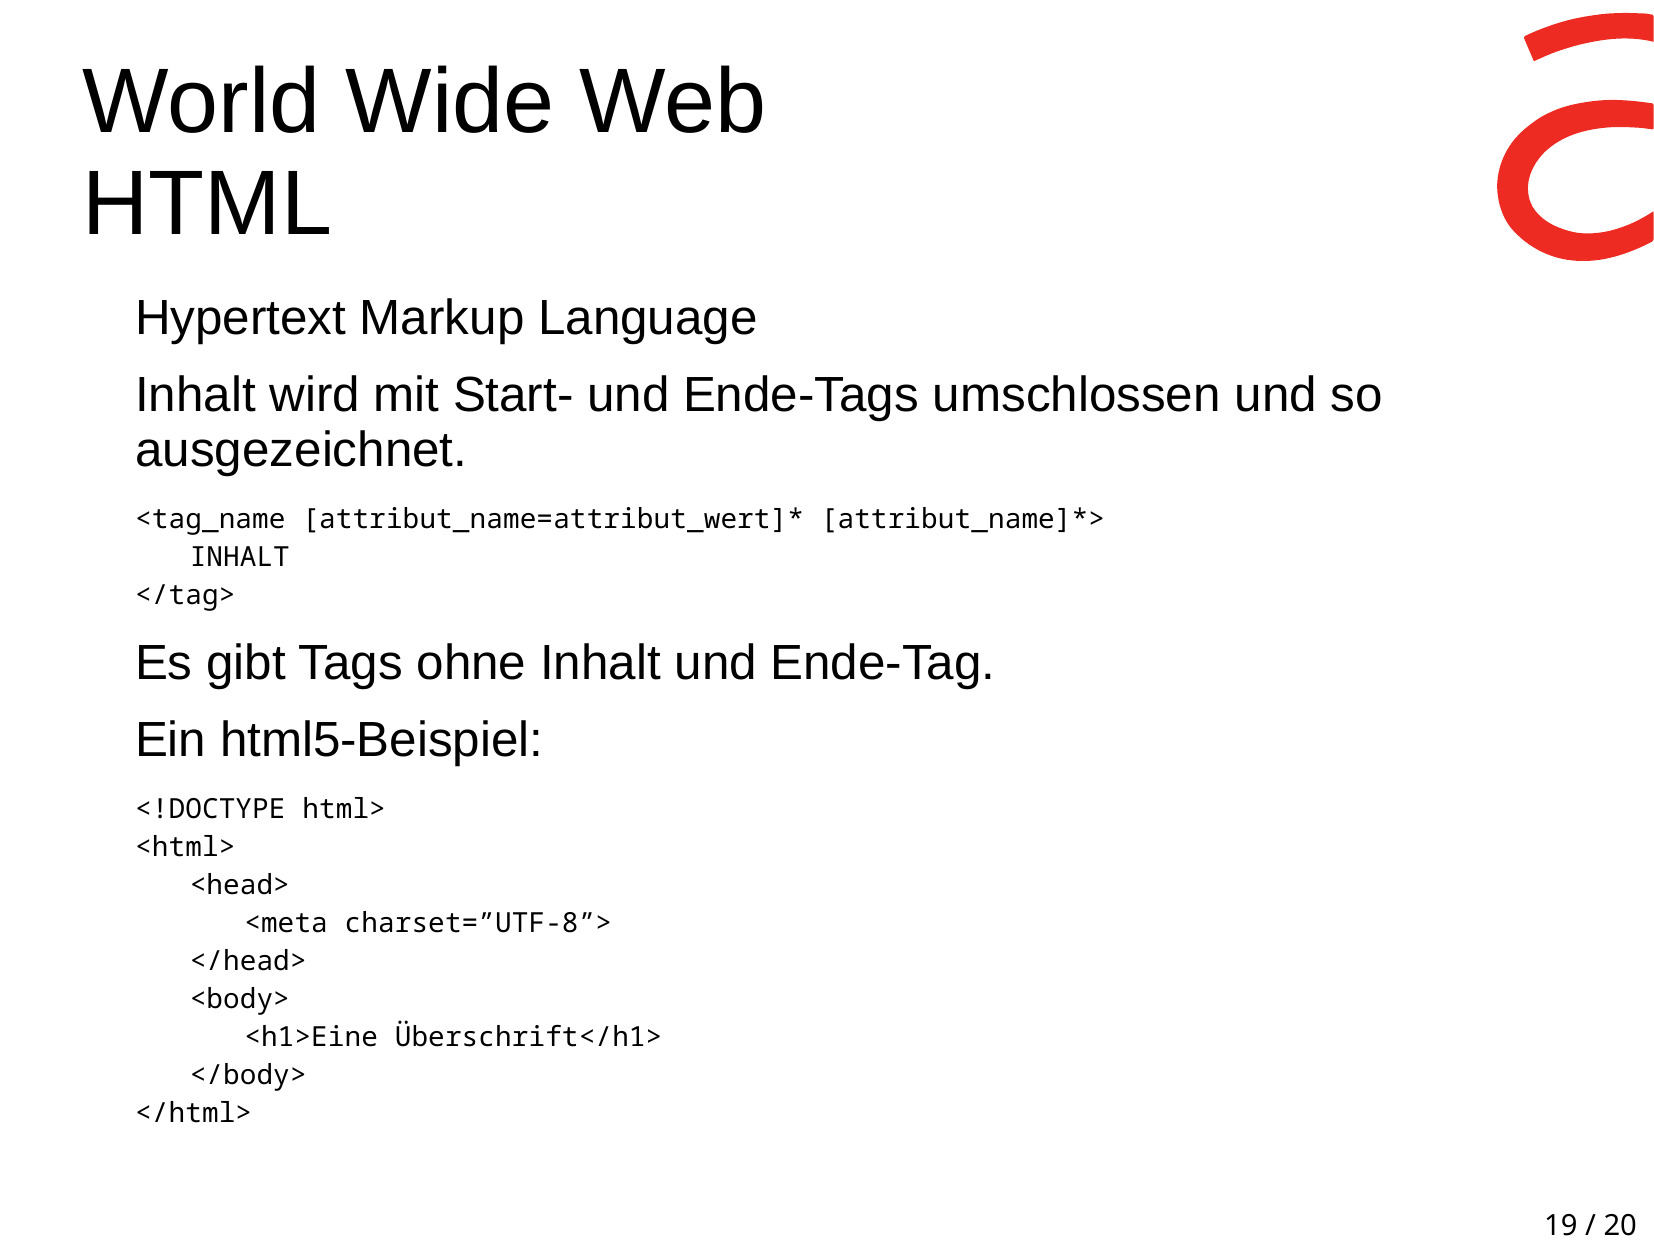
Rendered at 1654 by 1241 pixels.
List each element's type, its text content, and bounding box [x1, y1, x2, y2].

list Hypertext Markup Language Inhalt wird mit Start- und Ende-Tags umschlossen und so ausgezeichnet. <tag_name [attribut_name=attribut_wert]* [attribut_name]*> INHALT </tag> Es gibt Tags ohne Inhalt und Ende-Tag. Ein html5-Beispiel: <!DOCTYPE html> <html> <head> <meta charset=”UTF-8”> </head> <body> <h1>Eine Überschrift</h1> </body> </html> [82, 290, 1571, 1134]
title World Wide Web HTML [82, 49, 1571, 257]
